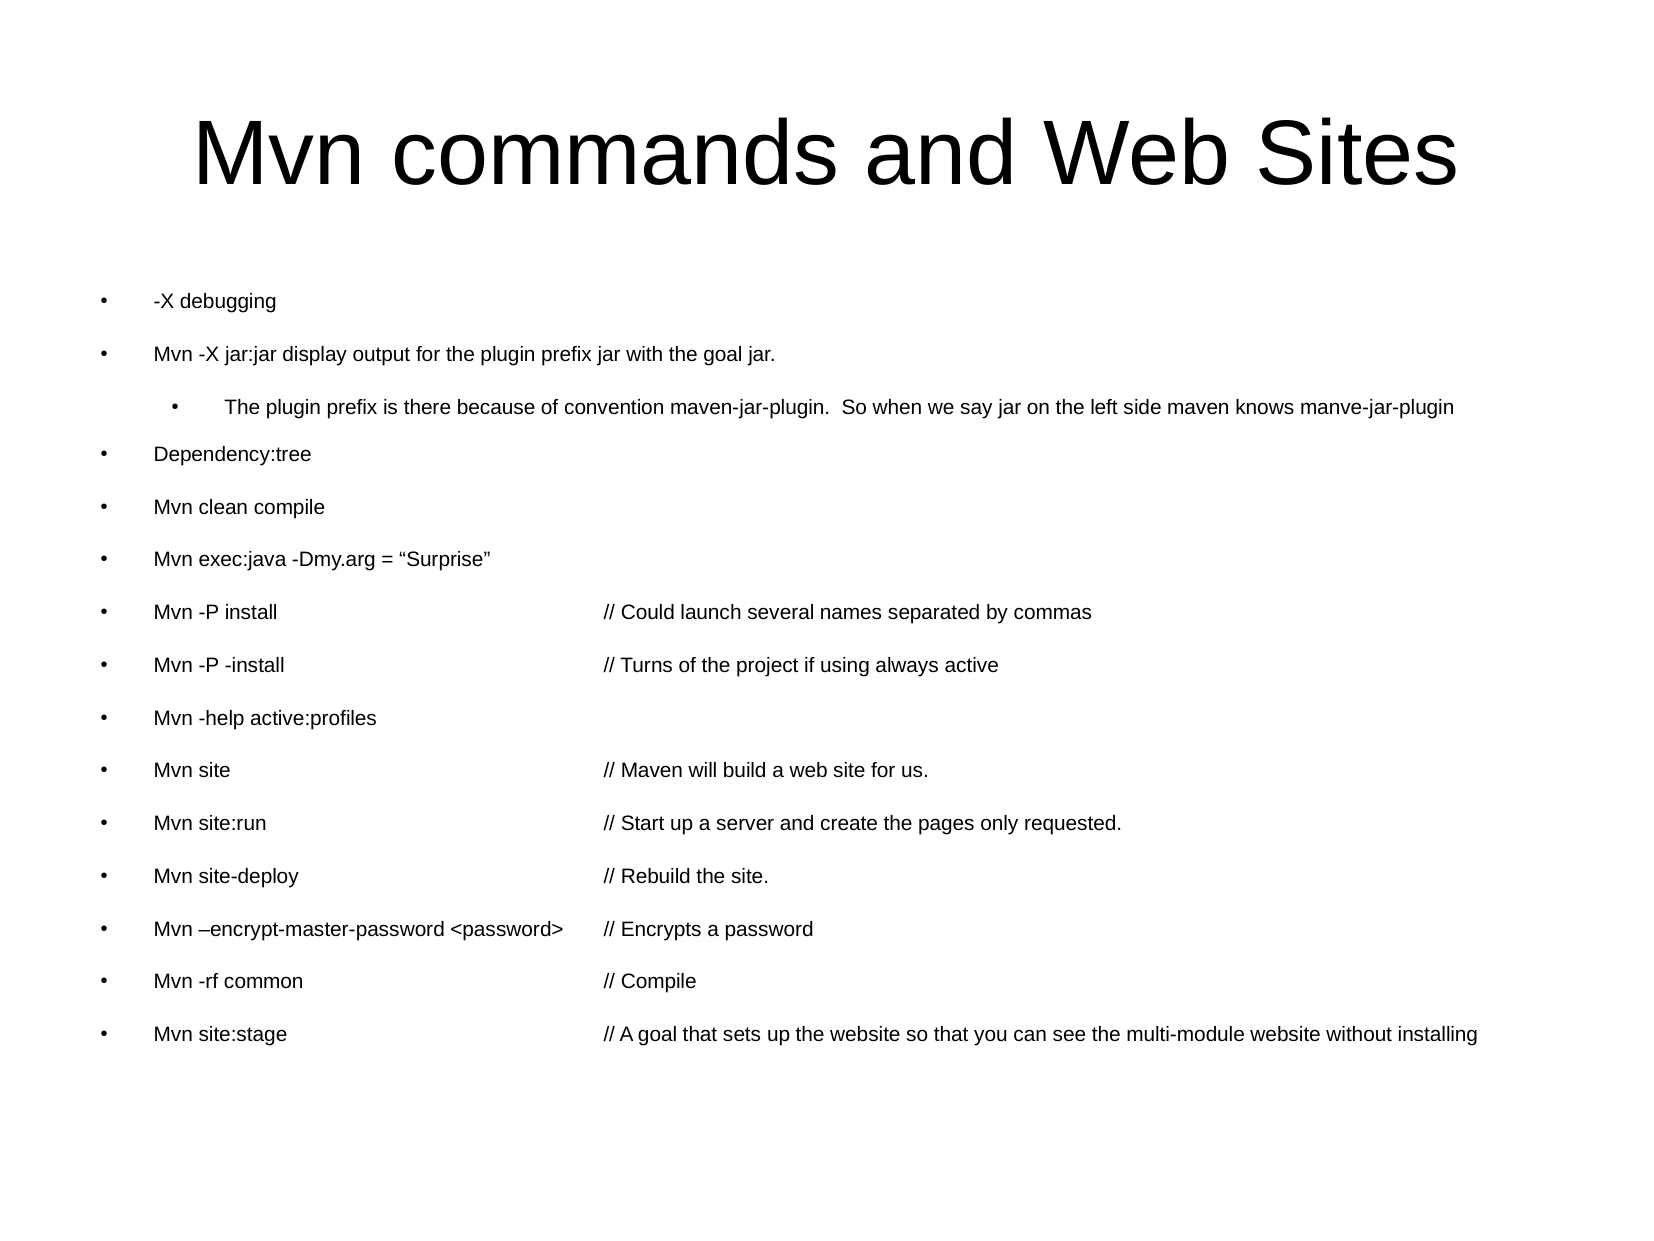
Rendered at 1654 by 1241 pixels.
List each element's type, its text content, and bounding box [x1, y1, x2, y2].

title Mvn commands and Web Sites [82, 49, 1571, 257]
list -X debugging Mvn -X jar:jar display output for the plugin prefix jar with the goal jar. The plugin prefix is there because of convention maven-jar-plugin. So when we say jar on the left side maven knows manve-jar-plugin Dependency:tree Mvn clean compile Mvn exec:java -Dmy.arg = “Surprise” Mvn -P install // Could launch several names separated by commas Mvn -P -install // Turns of the project if using always active Mvn -help active:profiles Mvn site // Maven will build a web site for us. Mvn site:run // Start up a server and create the pages only requested. Mvn site-deploy // Rebuild the site. Mvn –encrypt-master-password <password> // Encrypts a password Mvn -rf common // Compile Mvn site:stage // A goal that sets up the website so that you can see the multi-module website without installing [82, 290, 1571, 1109]
